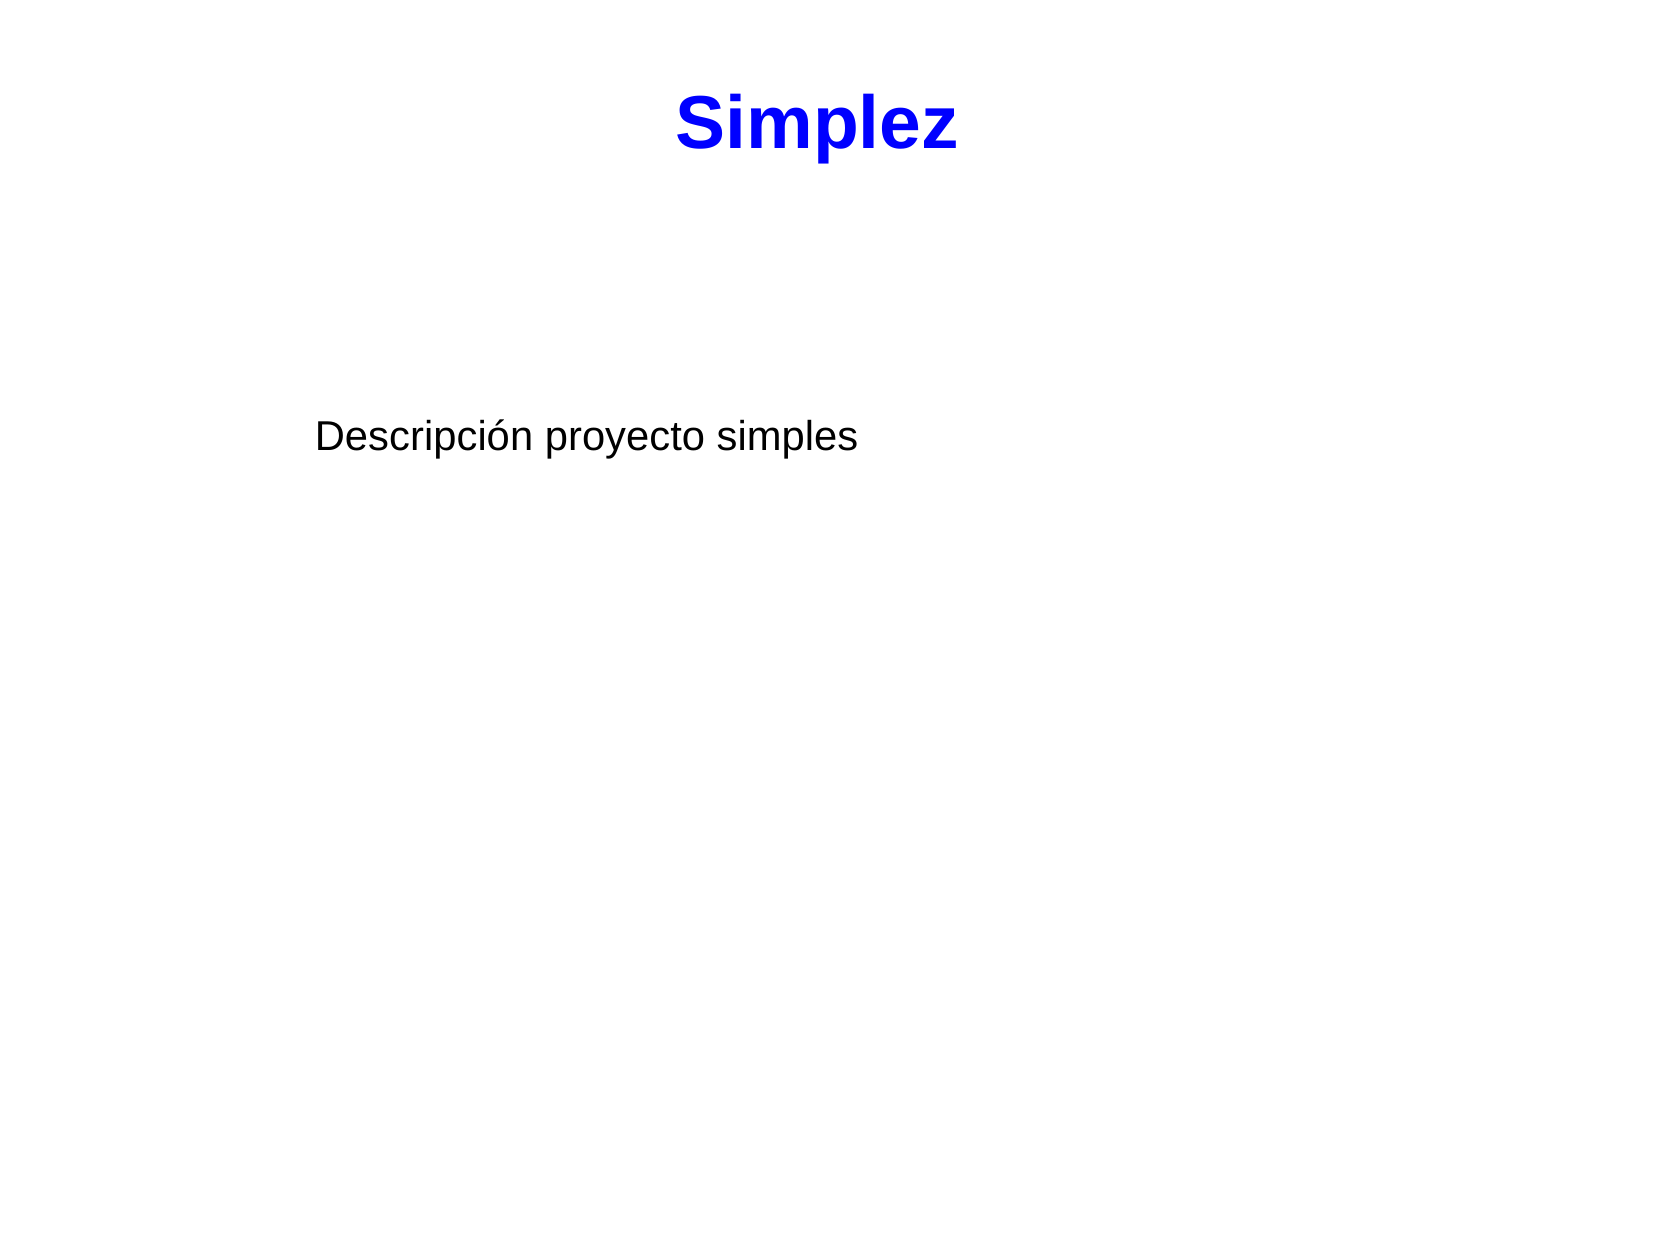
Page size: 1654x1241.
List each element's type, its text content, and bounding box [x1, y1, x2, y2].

text_box Descripción proyecto simples [300, 405, 1426, 688]
text_box Simplez [90, 73, 1546, 211]
